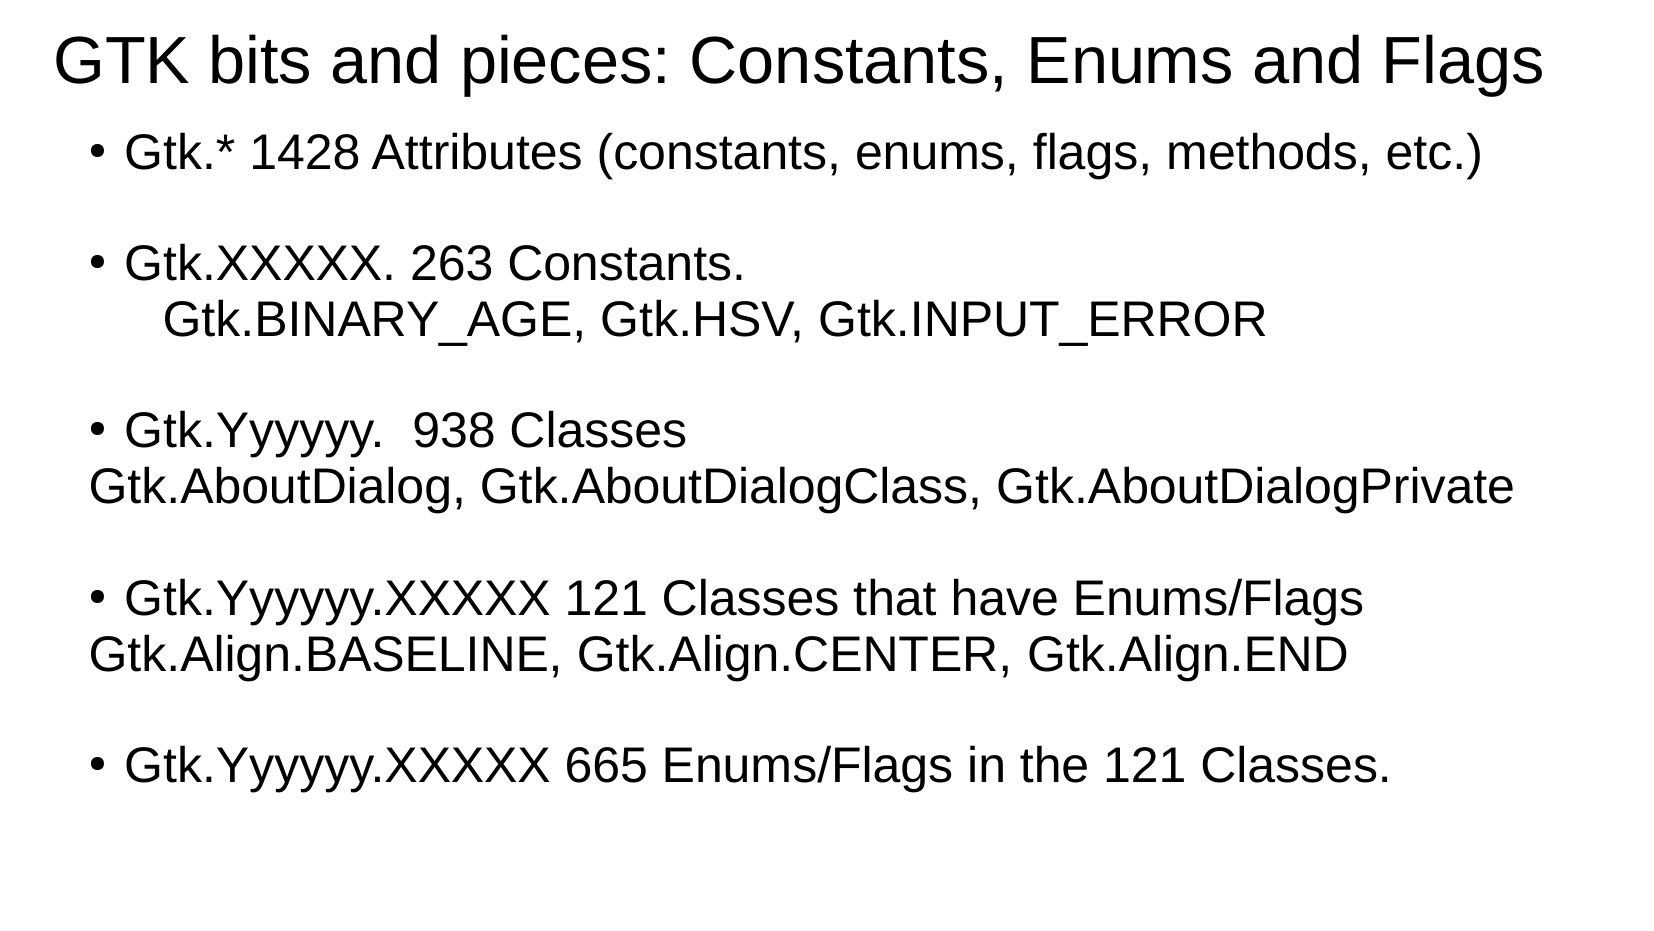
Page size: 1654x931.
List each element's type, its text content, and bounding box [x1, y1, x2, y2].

title GTK bits and pieces: Constants, Enums and Flags [53, 8, 1648, 113]
subtitle Gtk.* 1428 Attributes (constants, enums, flags, methods, etc.) Gtk.XXXXX. 263 Constants. Gtk.BINARY_AGE, Gtk.HSV, Gtk.INPUT_ERROR Gtk.Yyyyyy. 938 Classes Gtk.AboutDialog, Gtk.AboutDialogClass, Gtk.AboutDialogPrivate Gtk.Yyyyyy.XXXXX 121 Classes that have Enums/Flags Gtk.Align.BASELINE, Gtk.Align.CENTER, Gtk.Align.END Gtk.Yyyyyy.XXXXX 665 Enums/Flags in the 121 Classes. [88, 124, 1577, 931]
